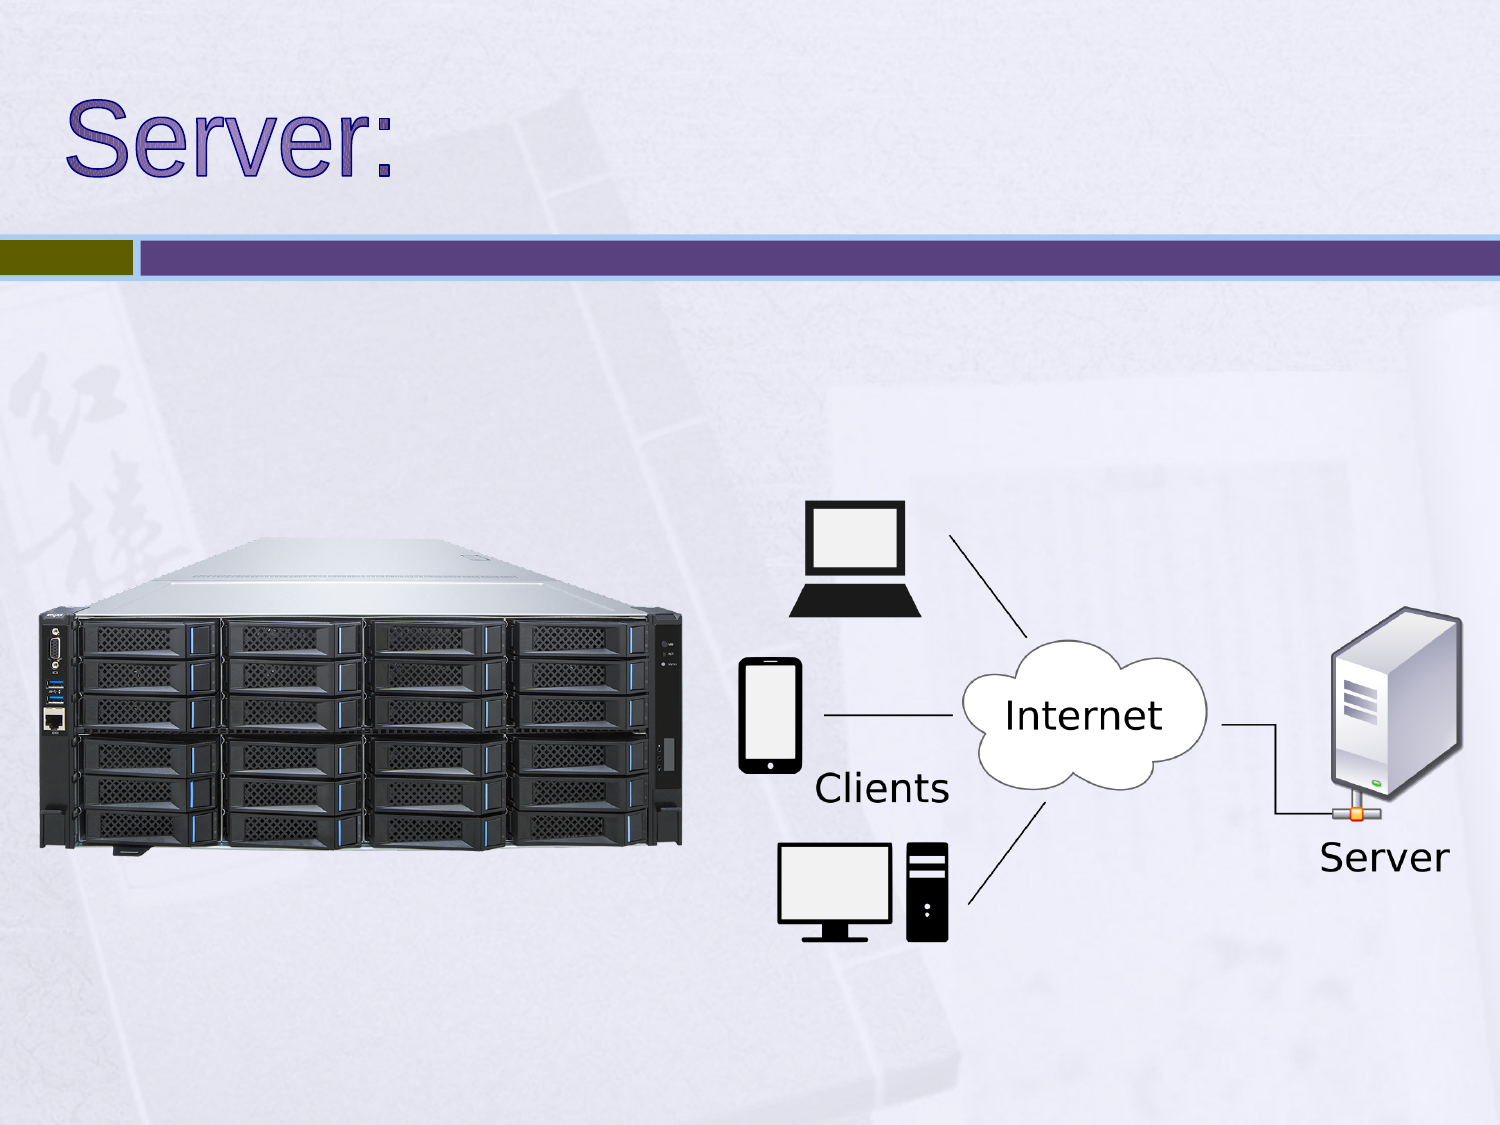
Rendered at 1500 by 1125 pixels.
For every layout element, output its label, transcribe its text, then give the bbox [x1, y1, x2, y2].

picture [0, 282, 1500, 1125]
picture [0, 0, 1500, 234]
text_box Server: [341, 117, 369, 176]
text_box Server: [281, 117, 331, 177]
text_box Server: [136, 117, 186, 177]
text_box Server: [225, 118, 277, 176]
text_box Server: [67, 99, 128, 177]
text_box Server: [196, 117, 224, 176]
